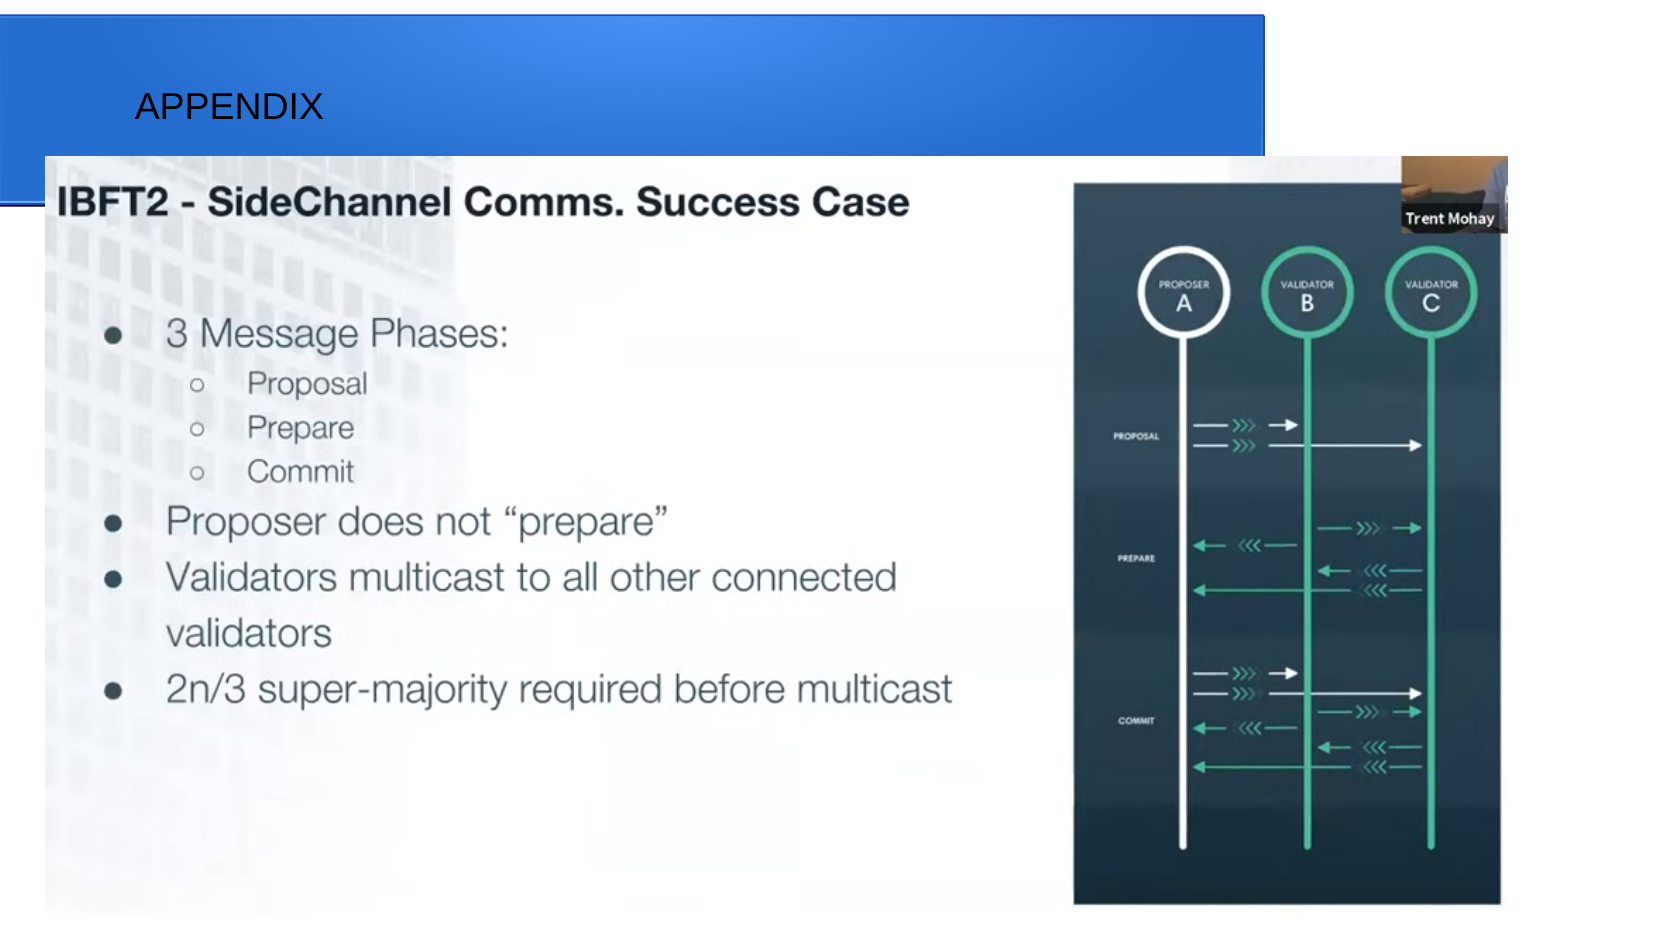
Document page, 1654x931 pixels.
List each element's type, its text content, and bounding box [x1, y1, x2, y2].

picture [45, 156, 1508, 916]
text_box APPENDIX [120, 78, 552, 156]
